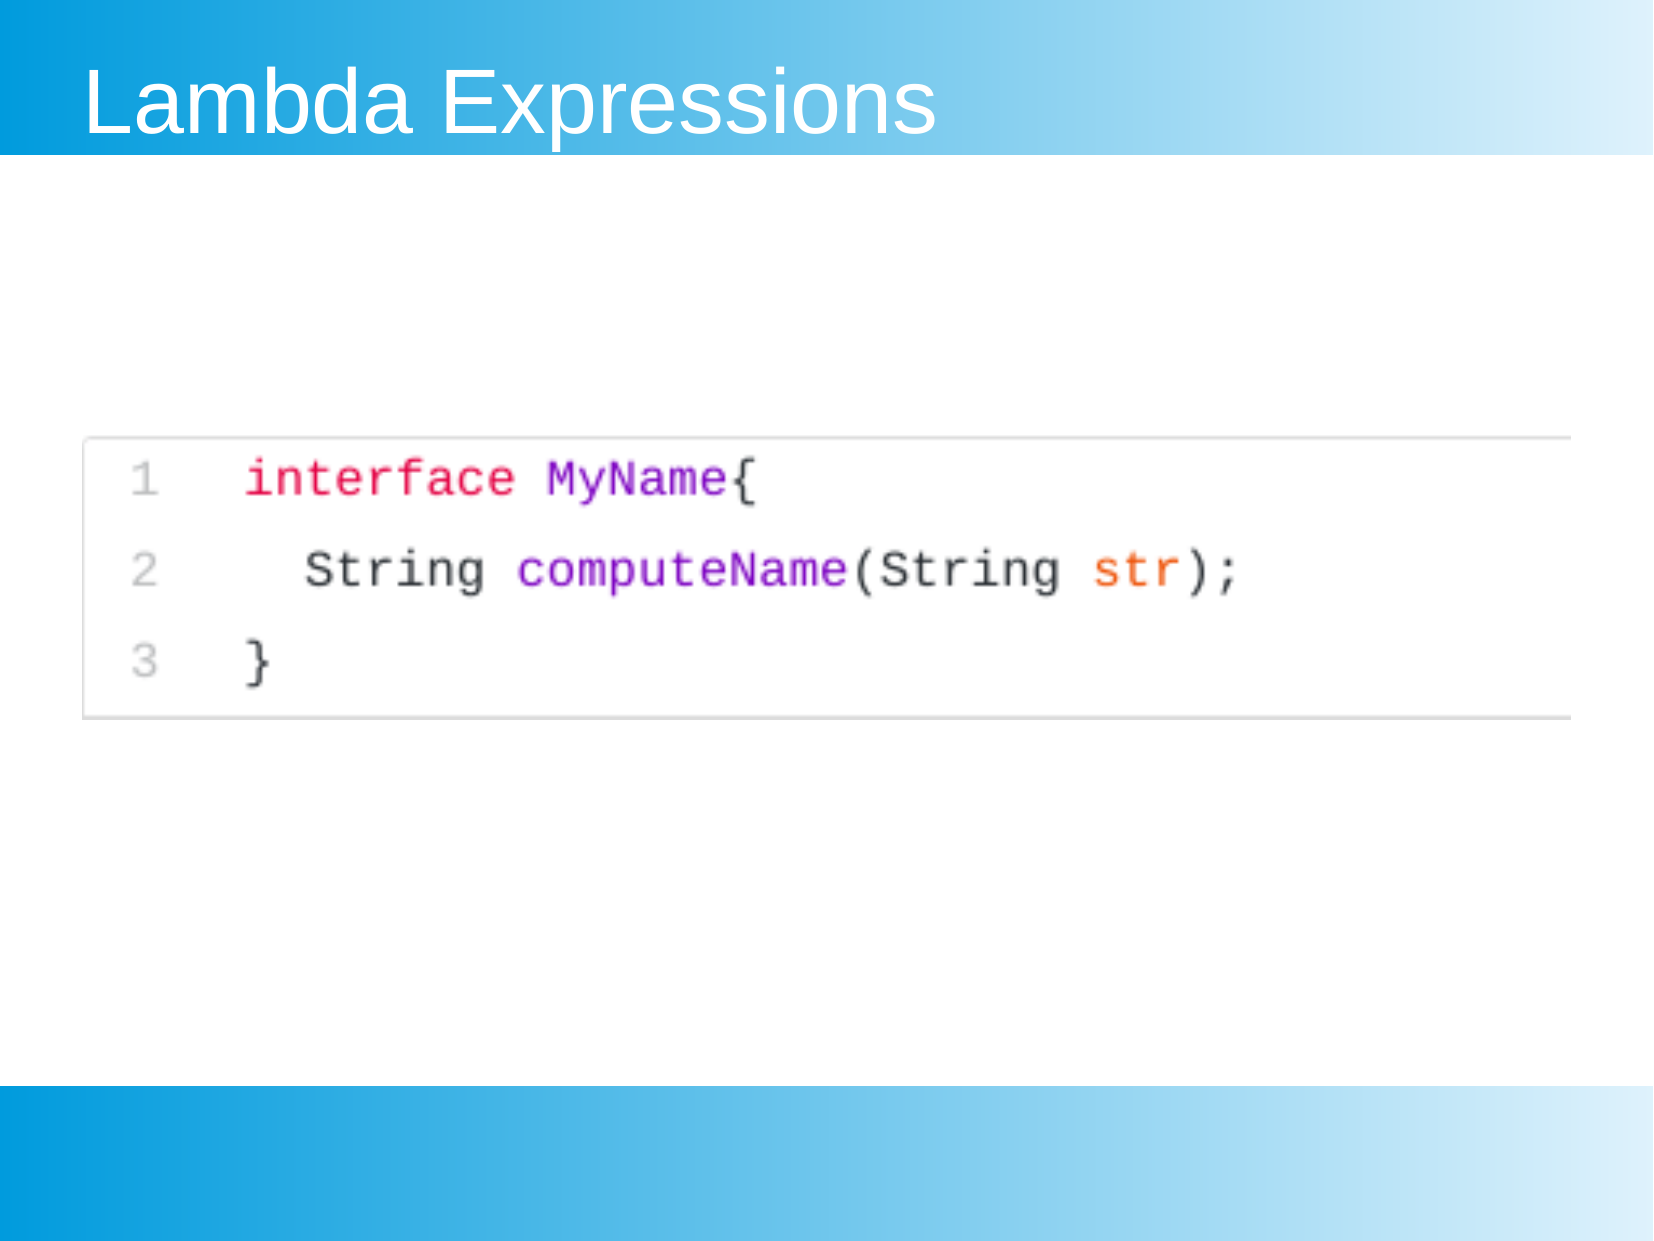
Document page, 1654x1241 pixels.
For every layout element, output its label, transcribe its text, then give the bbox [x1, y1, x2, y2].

picture [82, 421, 1571, 720]
title Lambda Expressions [82, 49, 1571, 155]
